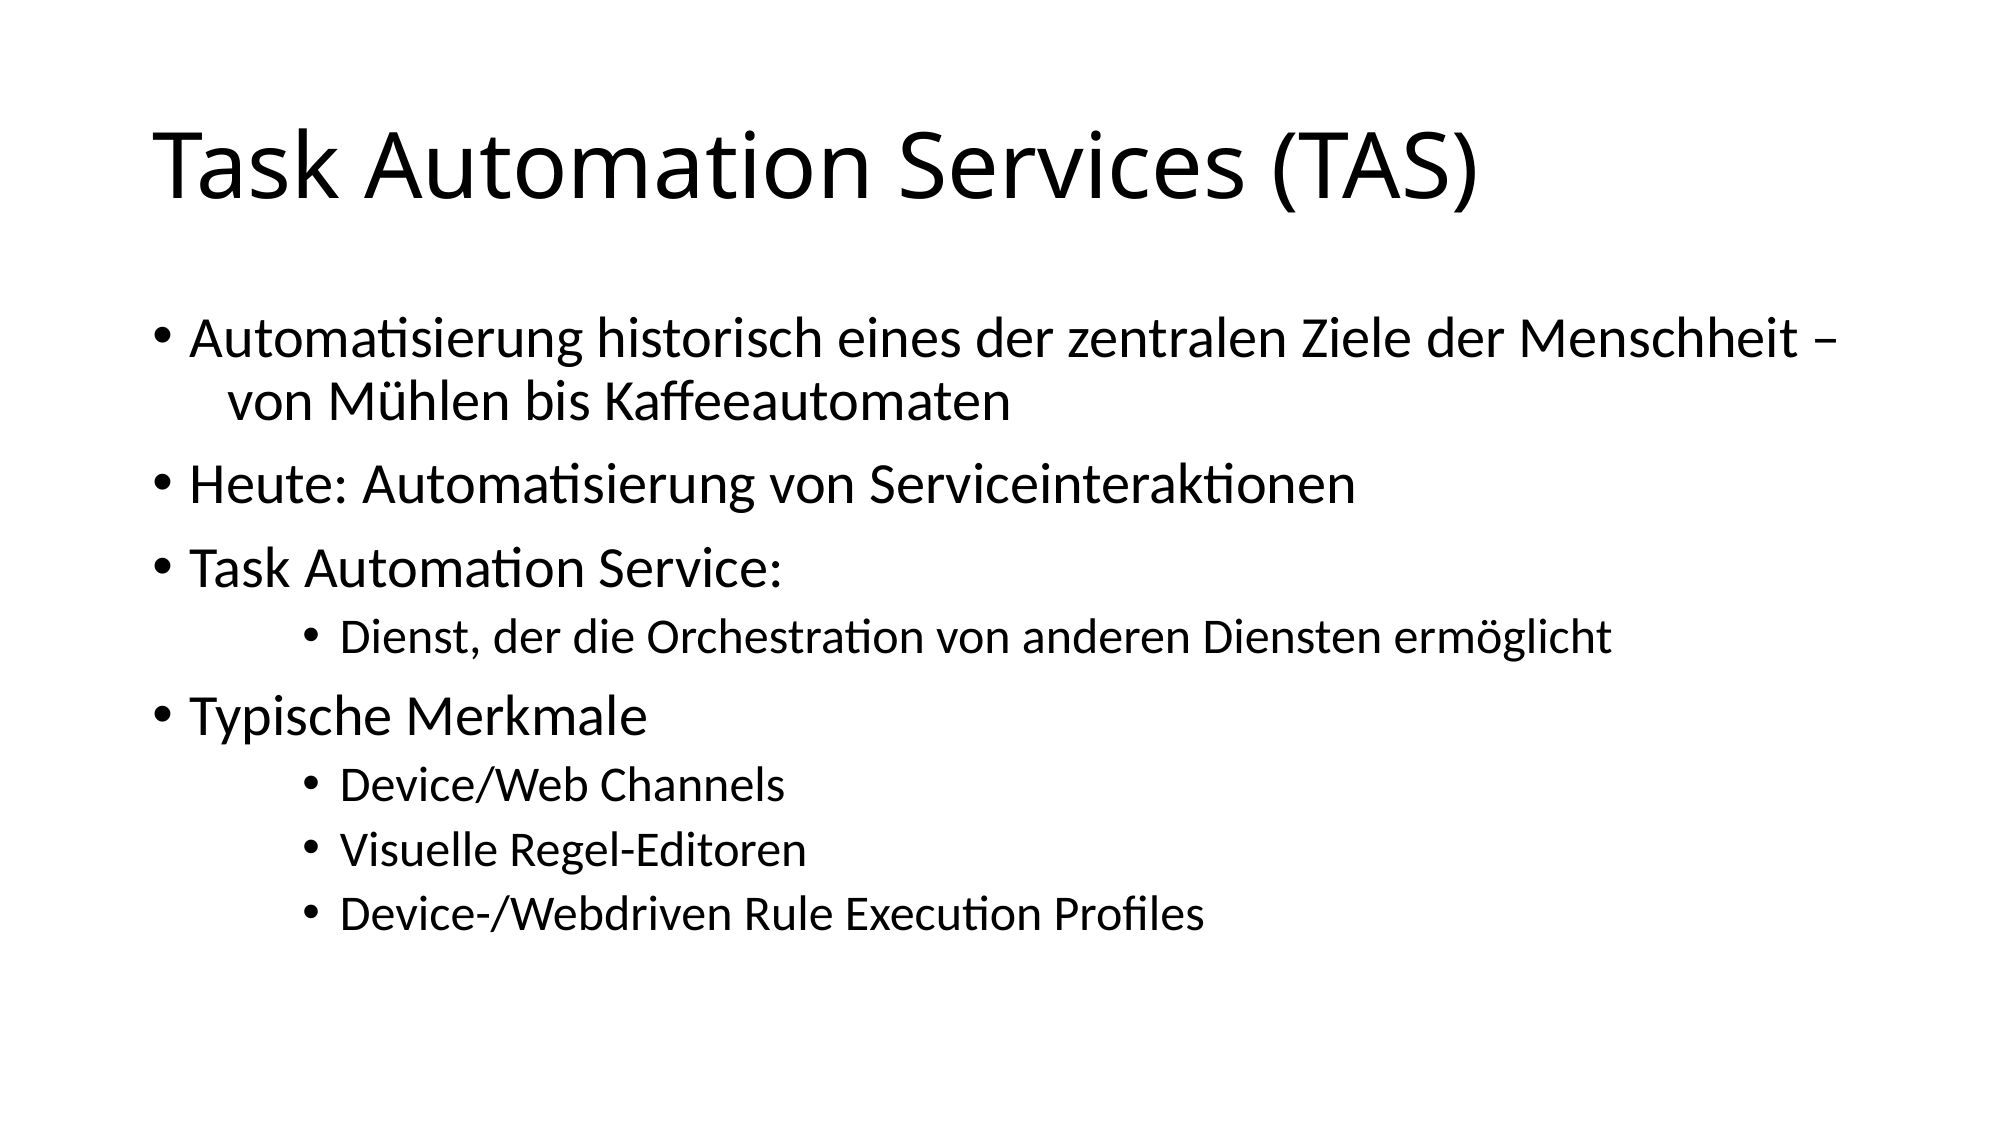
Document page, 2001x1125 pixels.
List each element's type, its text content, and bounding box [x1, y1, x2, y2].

list Automatisierung historisch eines der zentralen Ziele der Menschheit – von Mühlen bis Kaffeeautomaten Heute: Automatisierung von Serviceinteraktionen Task Automation Service: Dienst, der die Orchestration von anderen Diensten ermöglicht Typische Merkmale Device/Web Channels Visuelle Regel-Editoren Device-/Webdriven Rule Execution Profiles [137, 299, 1863, 1014]
title Task Automation Services (TAS) [137, 59, 1863, 278]
